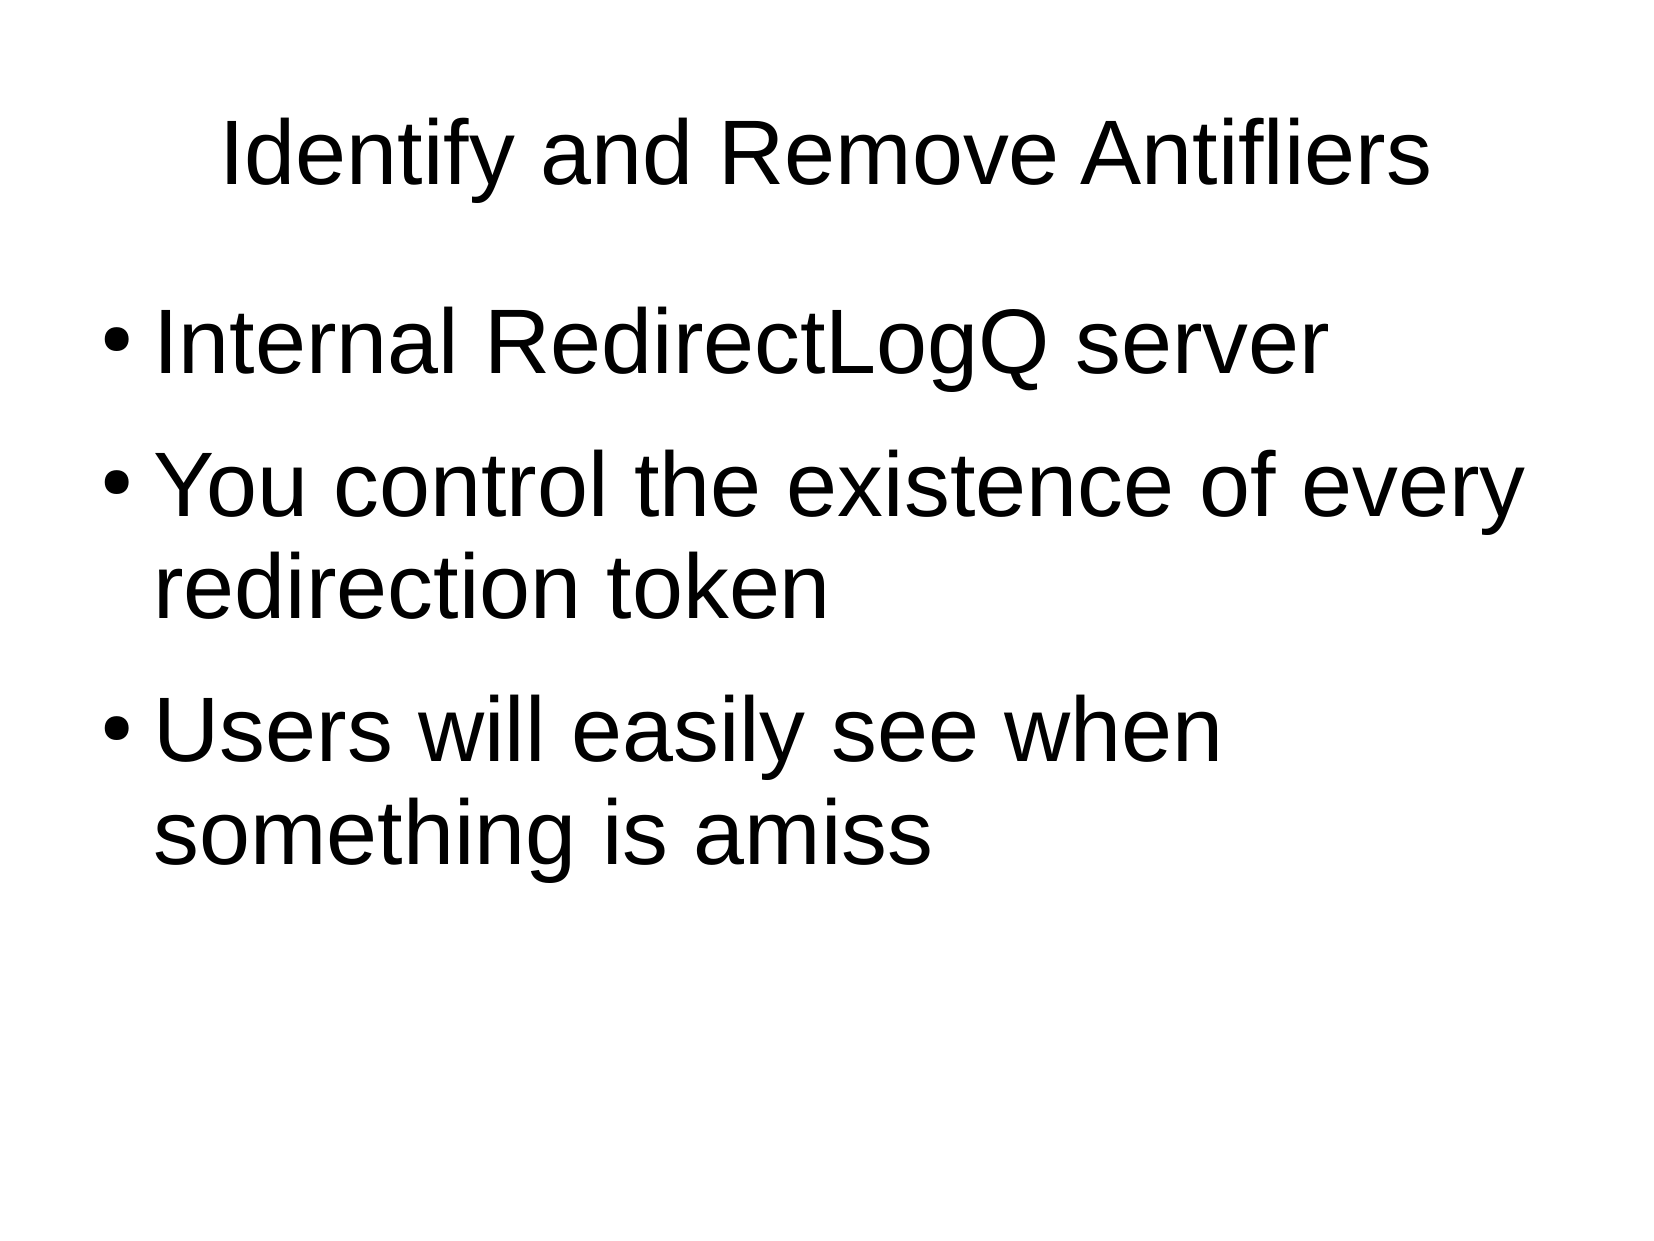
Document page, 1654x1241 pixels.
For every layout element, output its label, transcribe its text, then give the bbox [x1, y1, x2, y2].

list Internal RedirectLogQ server You control the existence of every redirection token Users will easily see when something is amiss [82, 290, 1571, 1010]
title Identify and Remove Antifliers [82, 49, 1571, 257]
